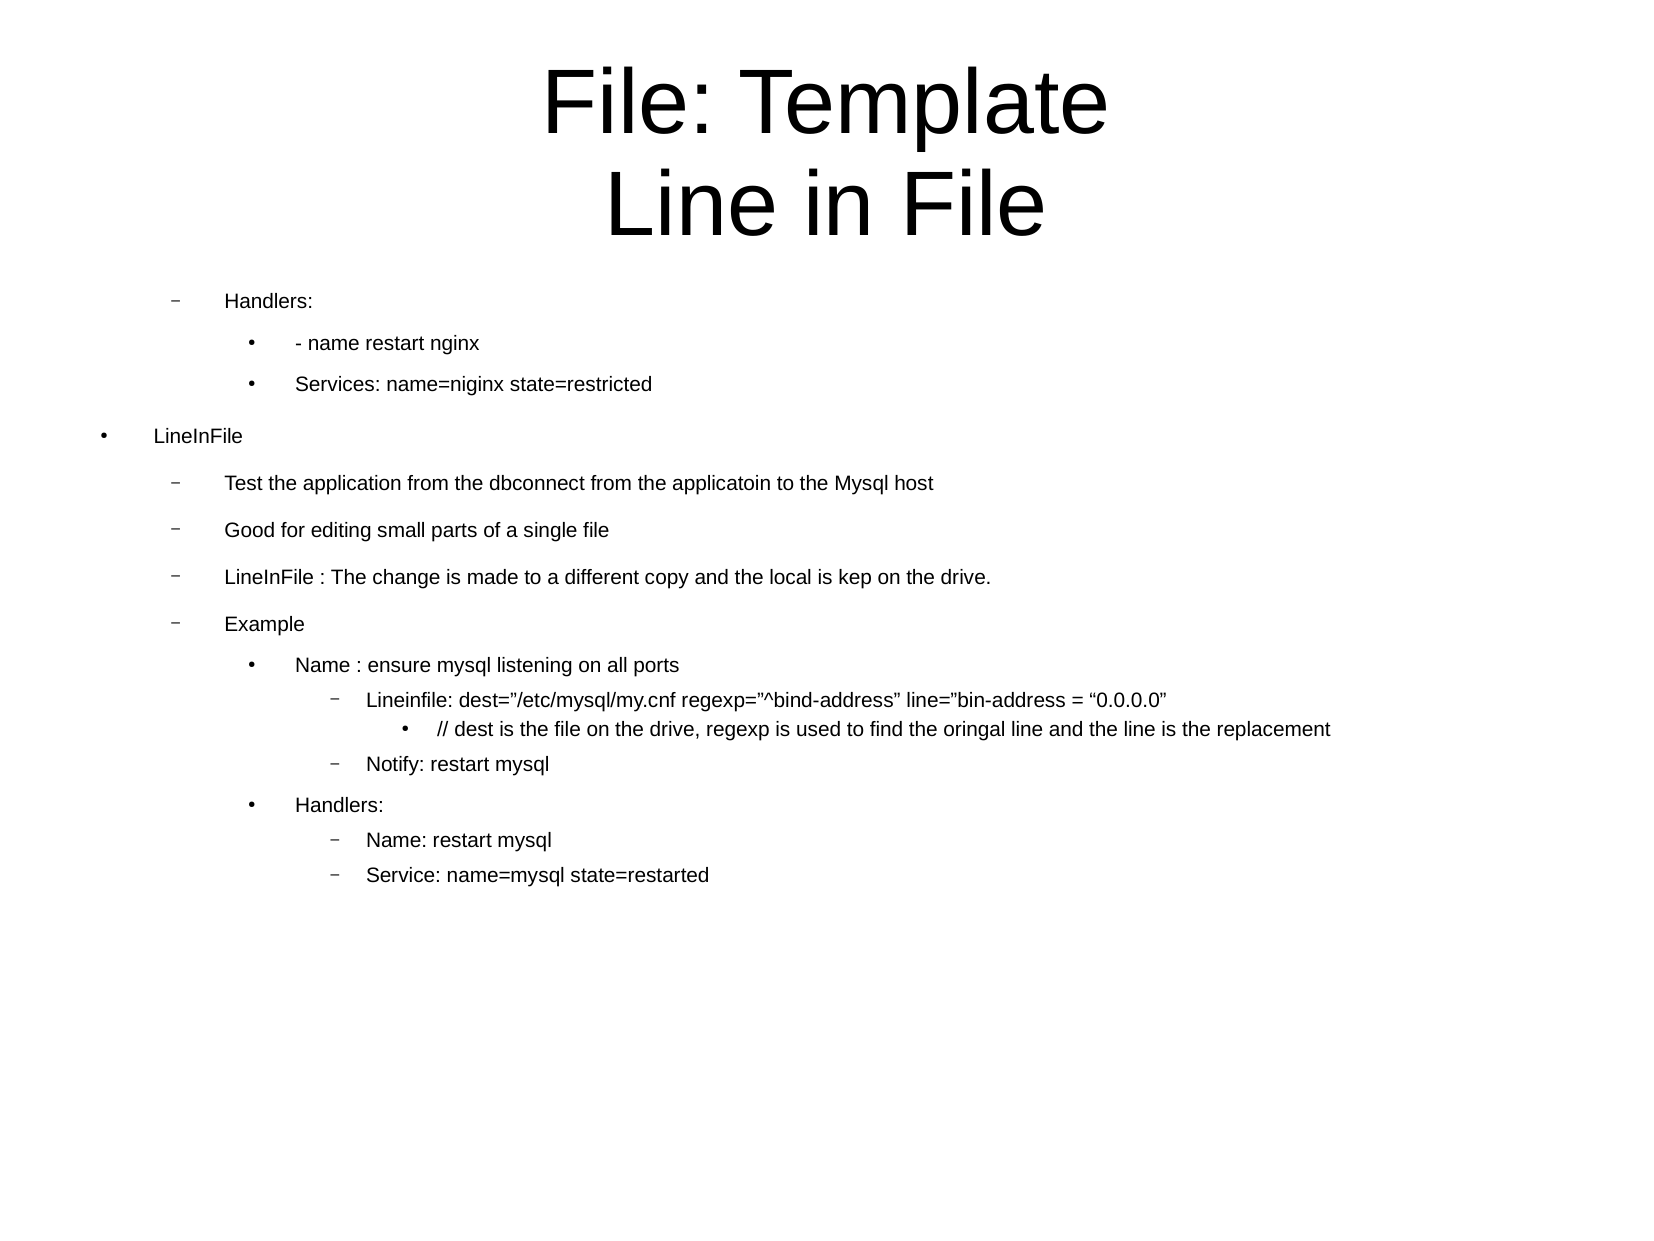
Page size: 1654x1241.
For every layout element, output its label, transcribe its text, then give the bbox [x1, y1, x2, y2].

list Handlers: - name restart nginx Services: name=niginx state=restricted LineInFile Test the application from the dbconnect from the applicatoin to the Mysql host Good for editing small parts of a single file LineInFile : The change is made to a different copy and the local is kep on the drive. Example Name : ensure mysql listening on all ports Lineinfile: dest=”/etc/mysql/my.cnf regexp=”^bind-address” line=”bin-address = “0.0.0.0” // dest is the file on the drive, regexp is used to find the oringal line and the line is the replacement Notify: restart mysql Handlers: Name: restart mysql Service: name=mysql state=restarted [82, 290, 1571, 1241]
title File: Template Line in File [82, 49, 1571, 257]
